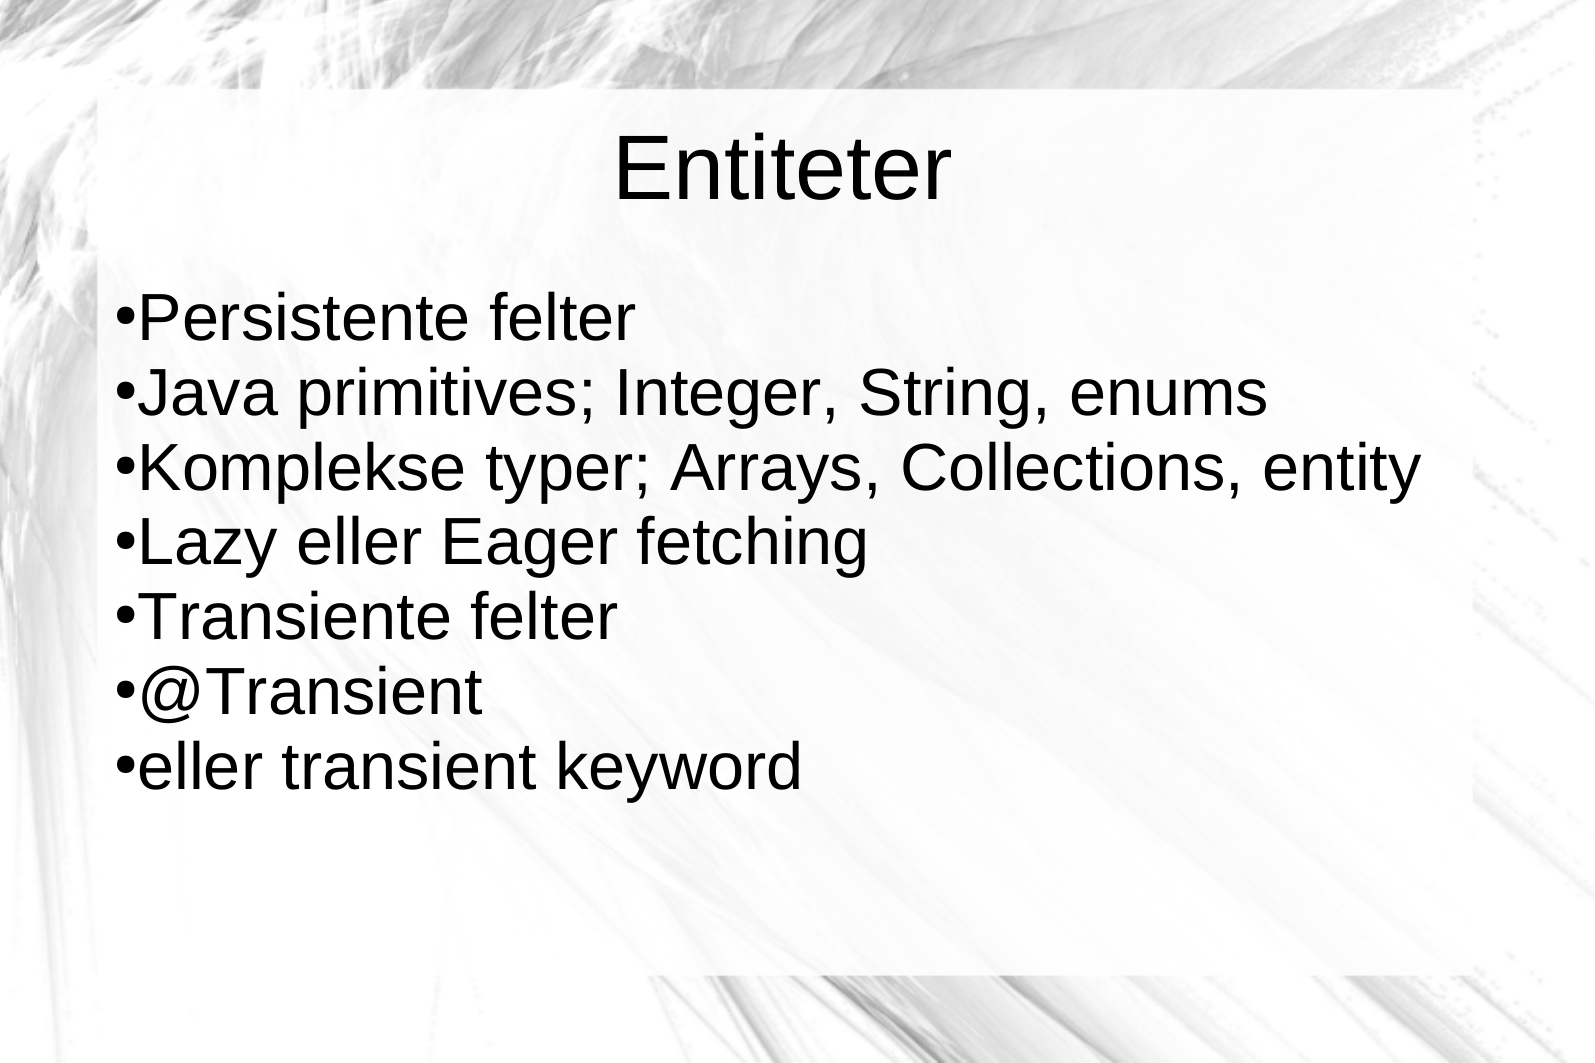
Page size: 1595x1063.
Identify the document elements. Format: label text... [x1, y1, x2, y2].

subtitle Persistente felter Java primitives; Integer, String, enums Komplekse typer; Arrays, Collections, entity Lazy eller Eager fetching Transiente felter @Transient eller transient keyword [113, 274, 1515, 810]
picture [0, 0, 1595, 1063]
title Entiteter [113, 96, 1453, 241]
